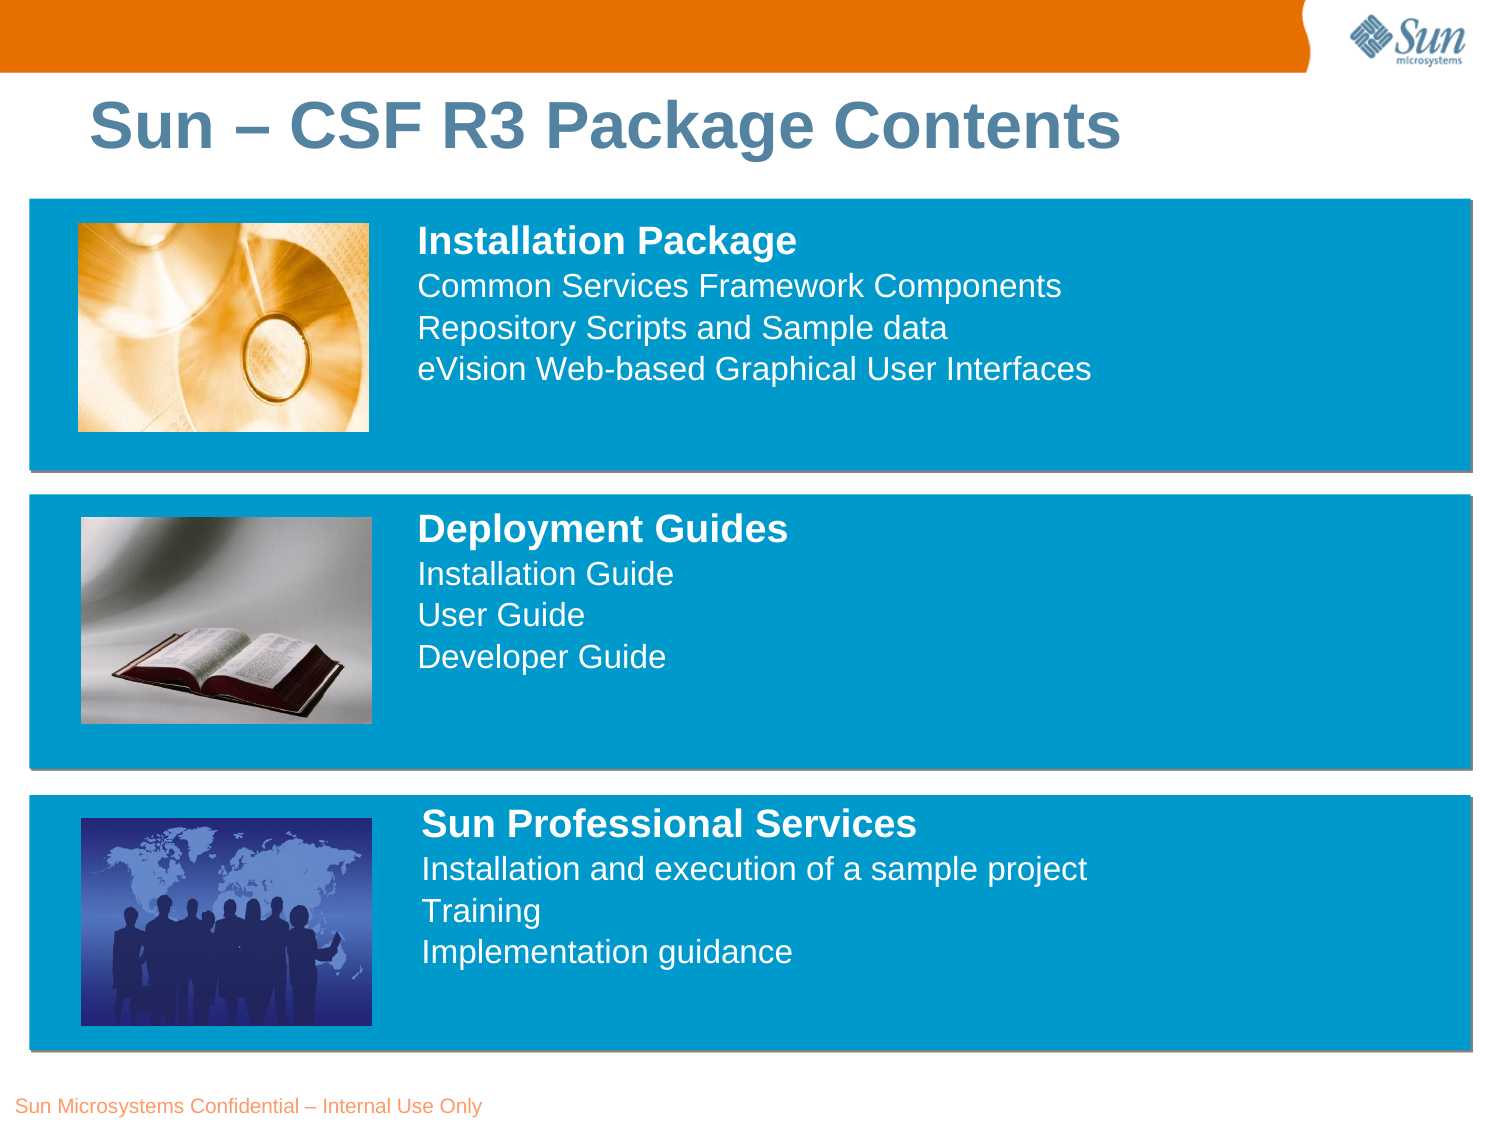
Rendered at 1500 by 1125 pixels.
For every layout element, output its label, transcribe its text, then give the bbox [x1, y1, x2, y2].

text_box Deployment Guides Installation Guide User Guide Developer Guide [402, 503, 1366, 752]
text_box Installation Package Common Services Framework Components Repository Scripts and Sample data eVision Web-based Graphical User Interfaces [402, 215, 1463, 448]
text_box [29, 494, 1473, 771]
picture [0, 0, 1500, 75]
title Sun – CSF R3 Package Contents [75, 79, 1426, 198]
picture [82, 819, 371, 1025]
picture [82, 518, 371, 723]
text_box Sun Professional Services Installation and execution of a sample project Training Implementation guidance [406, 798, 1370, 1050]
picture [79, 224, 368, 431]
text_box [29, 795, 1473, 1053]
text_box [29, 198, 1473, 473]
